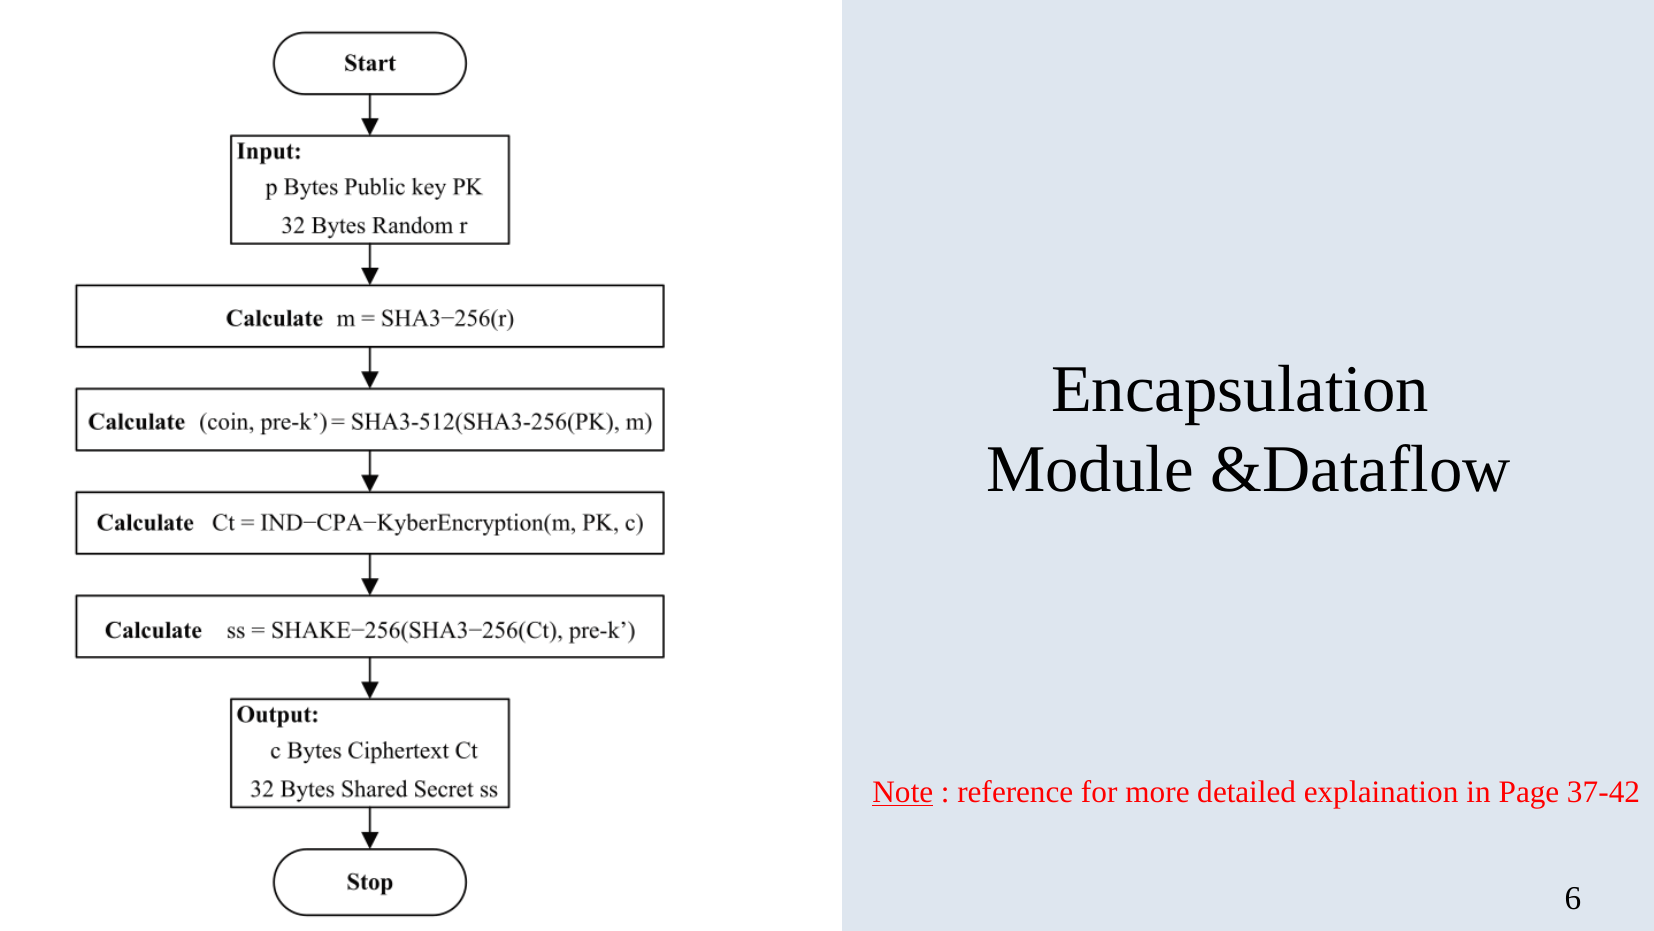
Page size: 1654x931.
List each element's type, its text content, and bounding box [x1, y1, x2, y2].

text_box Note : reference for more detailed explaination in Page 37-42 [857, 750, 1654, 914]
title Encapsulation Module &Dataflow [865, 282, 1632, 568]
text_box 6 [1549, 854, 1600, 925]
text_box [842, 0, 1654, 931]
picture [61, 0, 674, 931]
